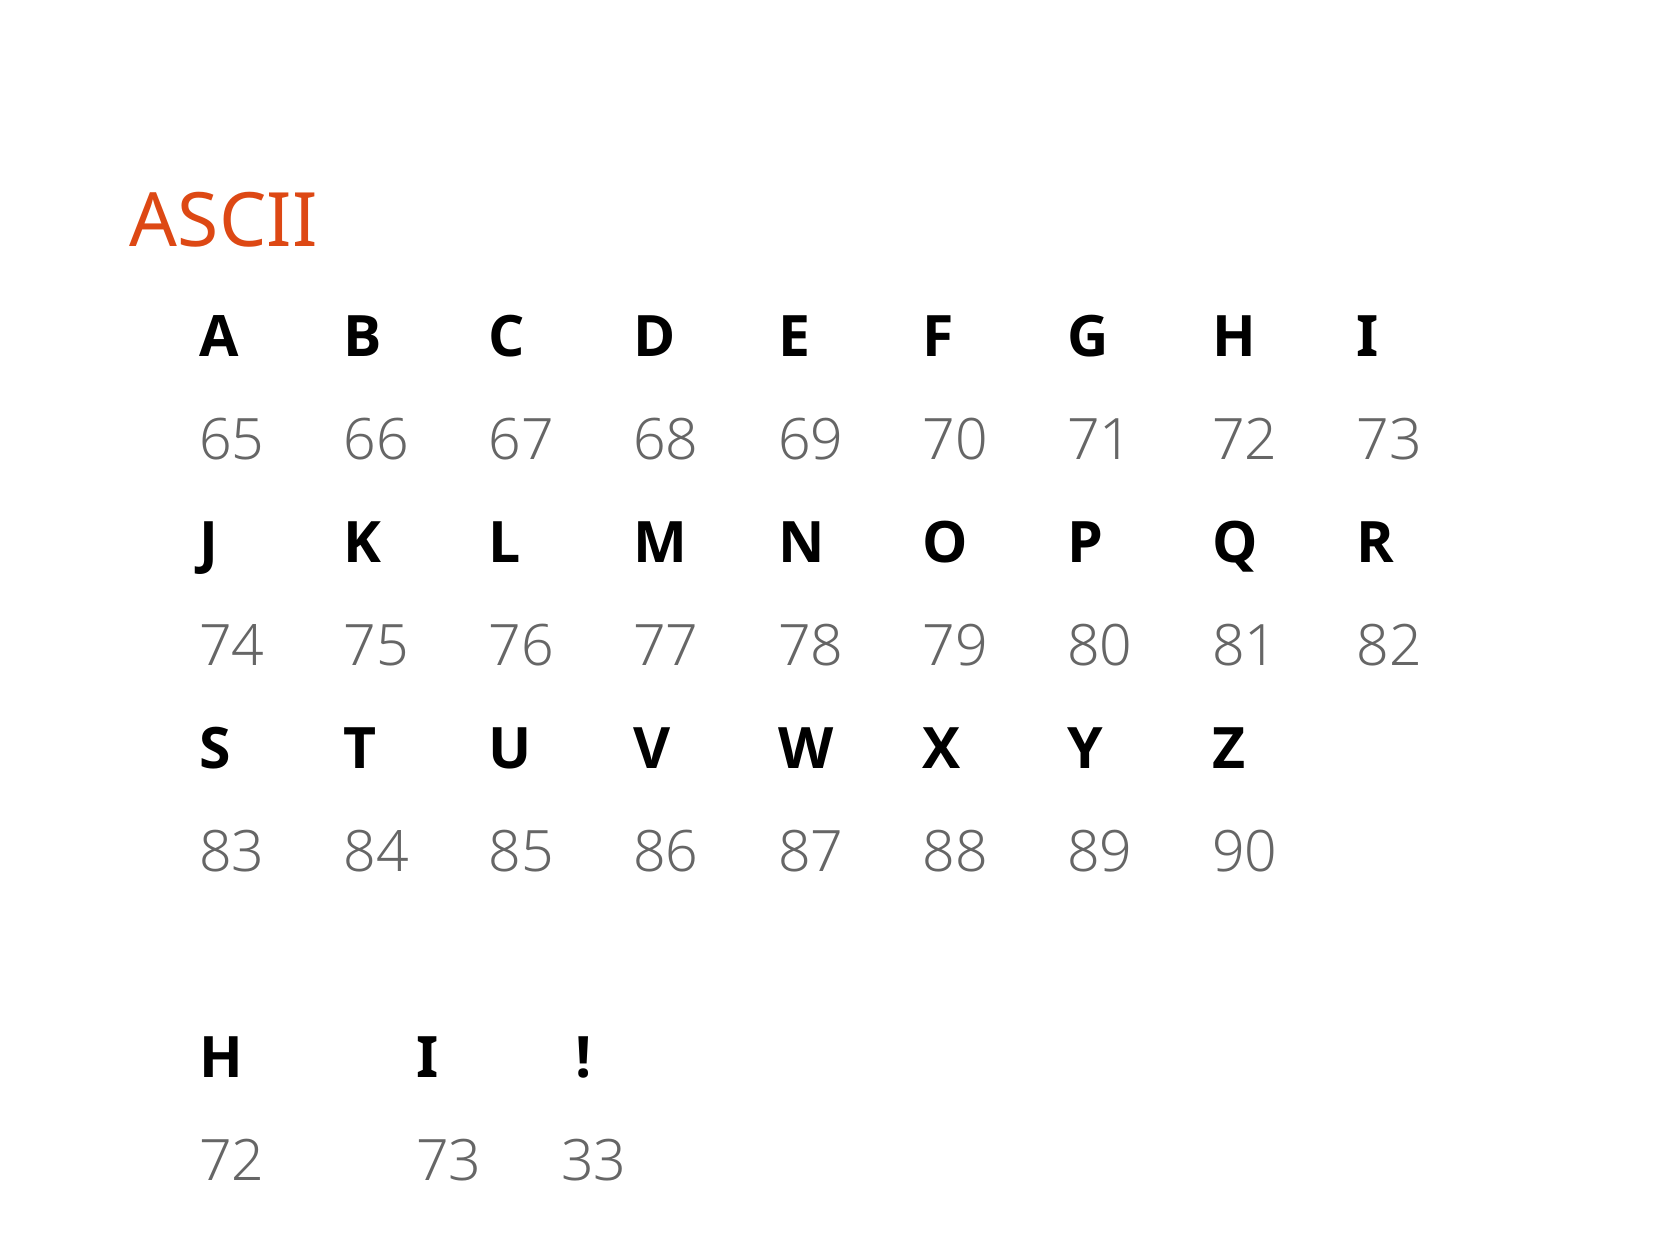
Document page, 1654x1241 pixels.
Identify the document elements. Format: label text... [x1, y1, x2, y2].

list A B C D E F G H I 65 66 67 68 69 70 71 72 73 J K L M N O P Q R 74 75 76 77 78 79 80 81 82 S T U V W X Y Z 83 84 85 86 87 88 89 90 H I ! 72 73 33 [129, 295, 1518, 1201]
title ASCII [129, 153, 1518, 281]
